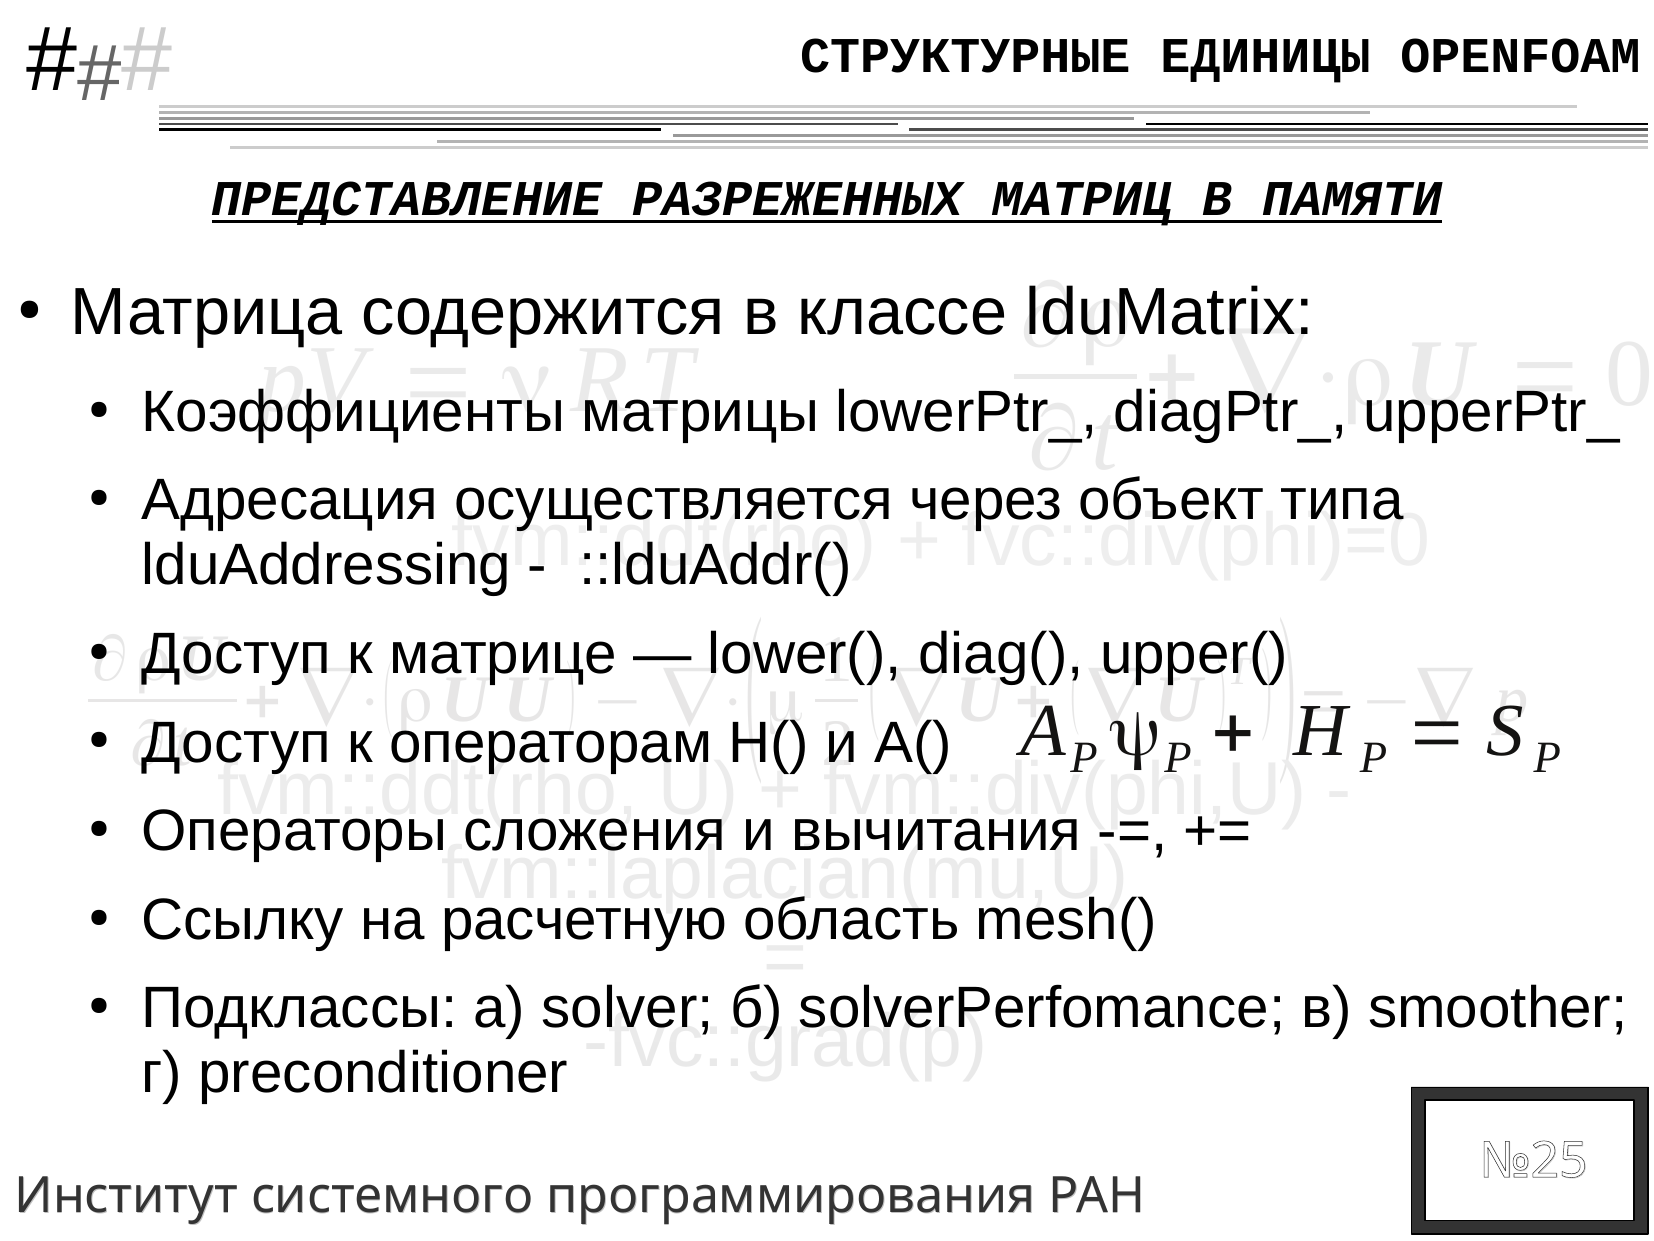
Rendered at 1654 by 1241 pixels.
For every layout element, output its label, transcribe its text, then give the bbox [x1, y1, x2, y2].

chart [1007, 688, 1568, 783]
list Матрица содержится в классе lduMatrix: Коэффициенты матрицы lowerPtr_, diagPtr_, upperPtr_ Адресация осуществляется через объект типа lduAddressing - ::lduAddr() Доступ к матрице — lower(), diag(), upper() Доступ к операторам H() и A() Операторы сложения и вычитания -=, += Ссылку на расчетную область mesh() Подклассы: а) solver; б) solverPerfomance; в) smoother; г) preconditioner [0, 274, 1654, 1106]
title ПРЕДСТАВЛЕНИЕ РАЗРЕЖЕННЫХ МАТРИЦ В ПАМЯТИ [0, 147, 1654, 257]
